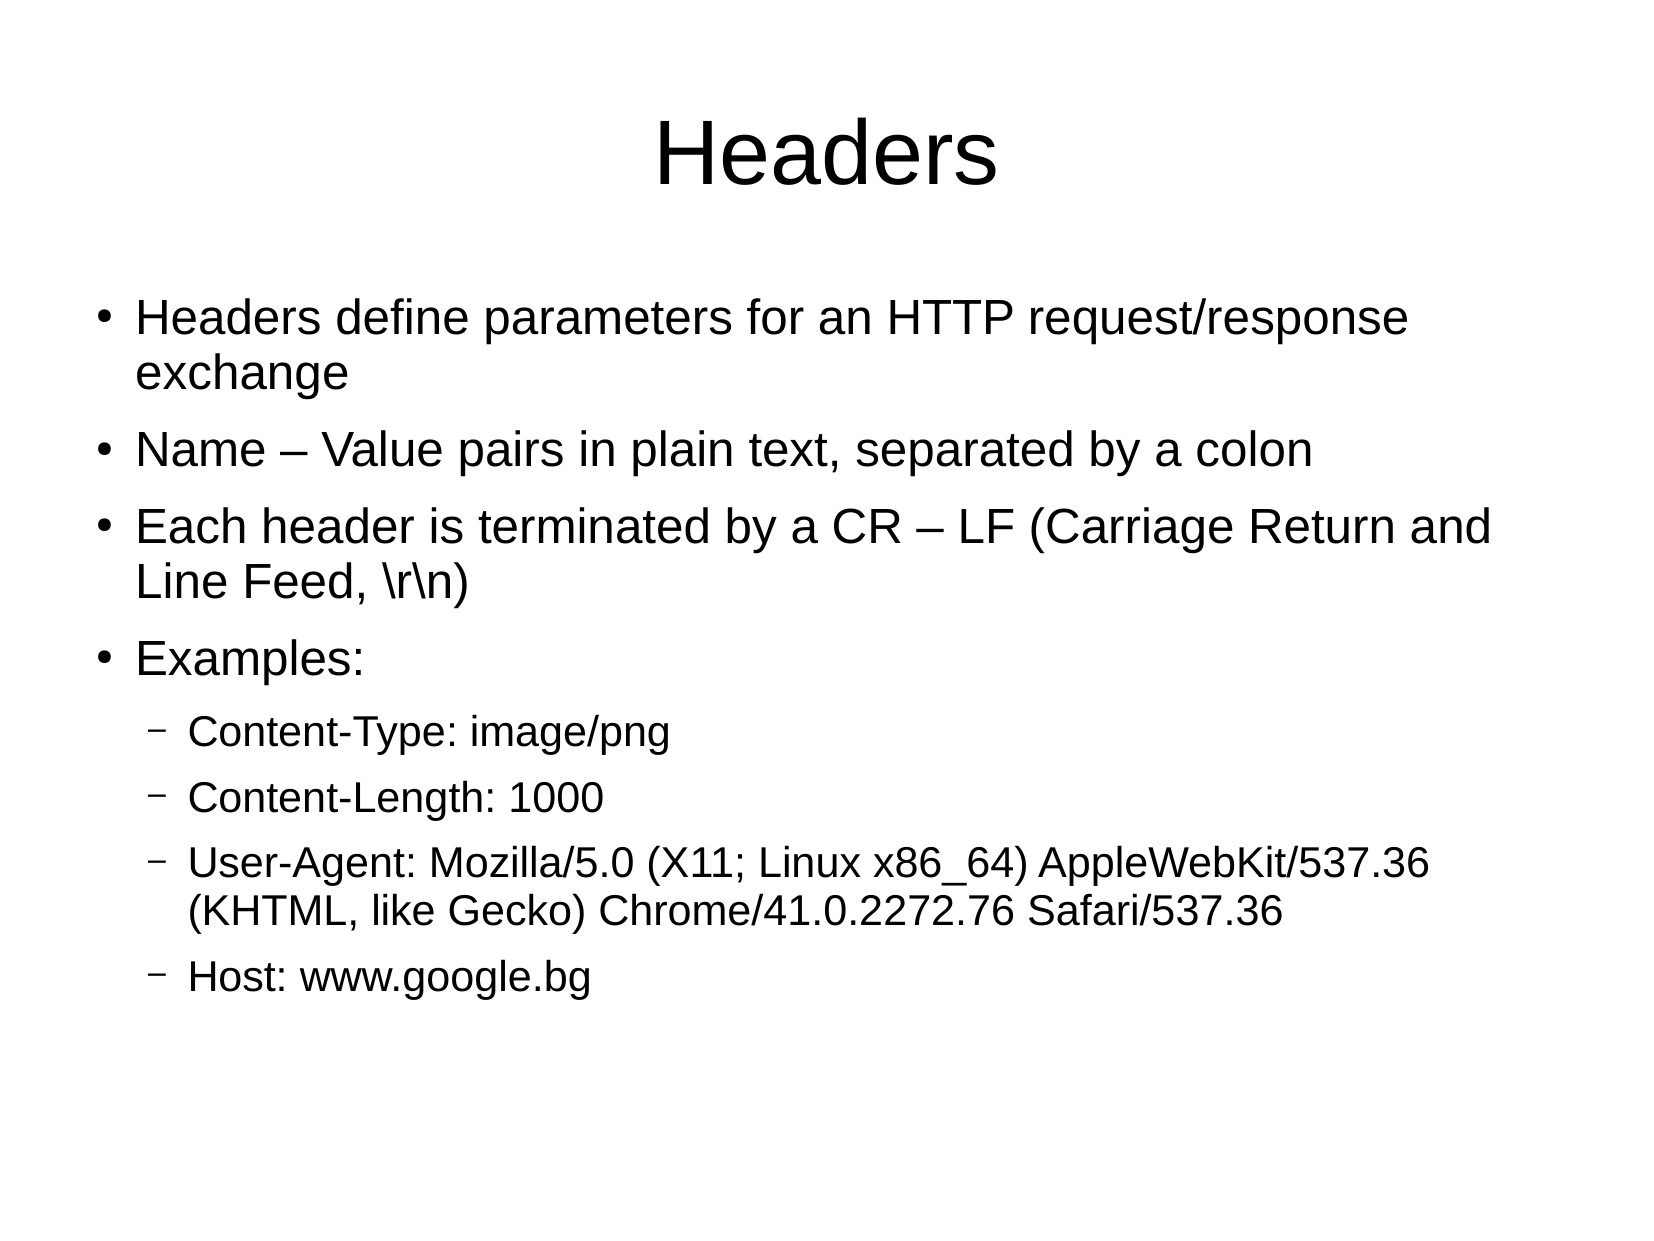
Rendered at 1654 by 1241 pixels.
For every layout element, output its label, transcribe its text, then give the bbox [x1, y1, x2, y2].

title Headers [82, 49, 1571, 257]
list Headers define parameters for an HTTP request/response exchange Name – Value pairs in plain text, separated by a colon Each header is terminated by a CR – LF (Carriage Return and Line Feed, \r\n) Examples: Content-Type: image/png Content-Length: 1000 User-Agent: Mozilla/5.0 (X11; Linux x86_64) AppleWebKit/537.36 (KHTML, like Gecko) Chrome/41.0.2272.76 Safari/537.36 Host: www.google.bg [82, 290, 1571, 1010]
